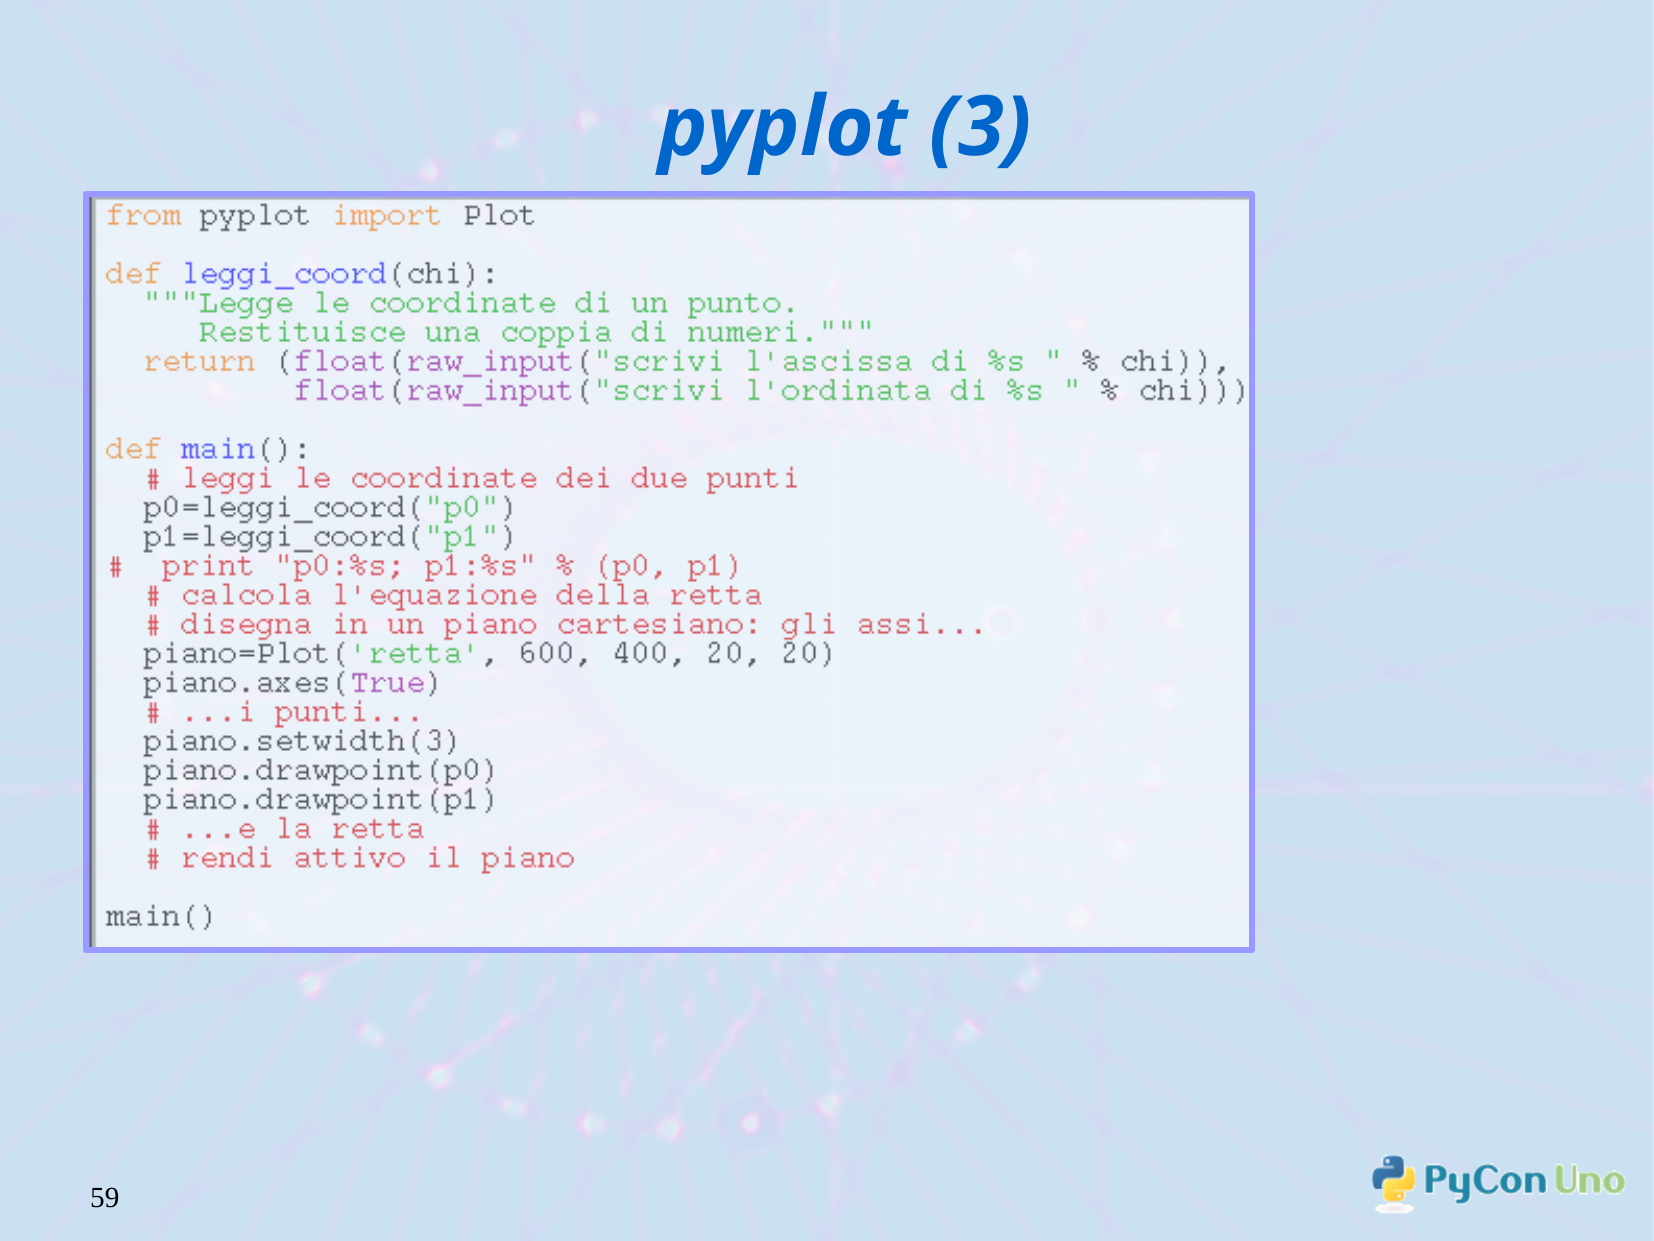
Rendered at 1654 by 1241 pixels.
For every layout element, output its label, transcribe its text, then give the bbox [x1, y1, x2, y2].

picture [0, 0, 1654, 1241]
title pyplot (3) [139, 19, 1552, 227]
